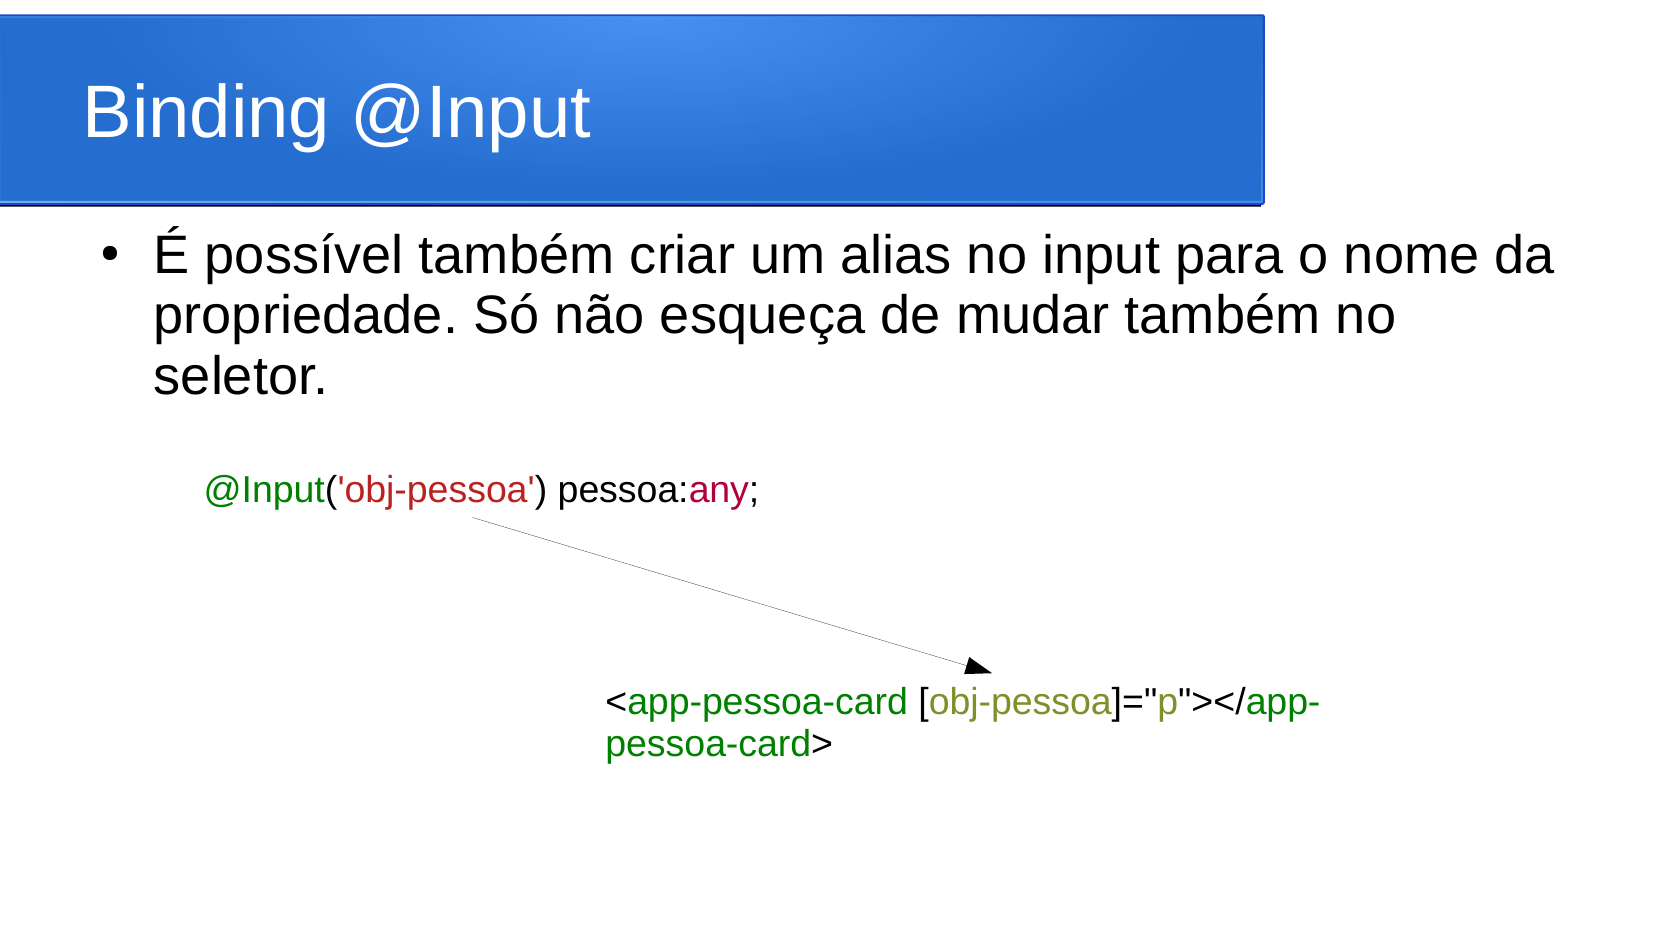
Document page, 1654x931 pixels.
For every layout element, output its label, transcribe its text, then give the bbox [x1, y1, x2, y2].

text_box @Input('obj-pessoa') pessoa:any; [188, 460, 875, 518]
title Binding @Input [82, 35, 1235, 189]
text_box <app-pessoa-card [obj-pessoa]="p"></app-pessoa-card> [590, 673, 1430, 773]
list É possível também criar um alias no input para o nome da propriedade. Só não esqueça de mudar também no seletor. [82, 224, 1571, 764]
